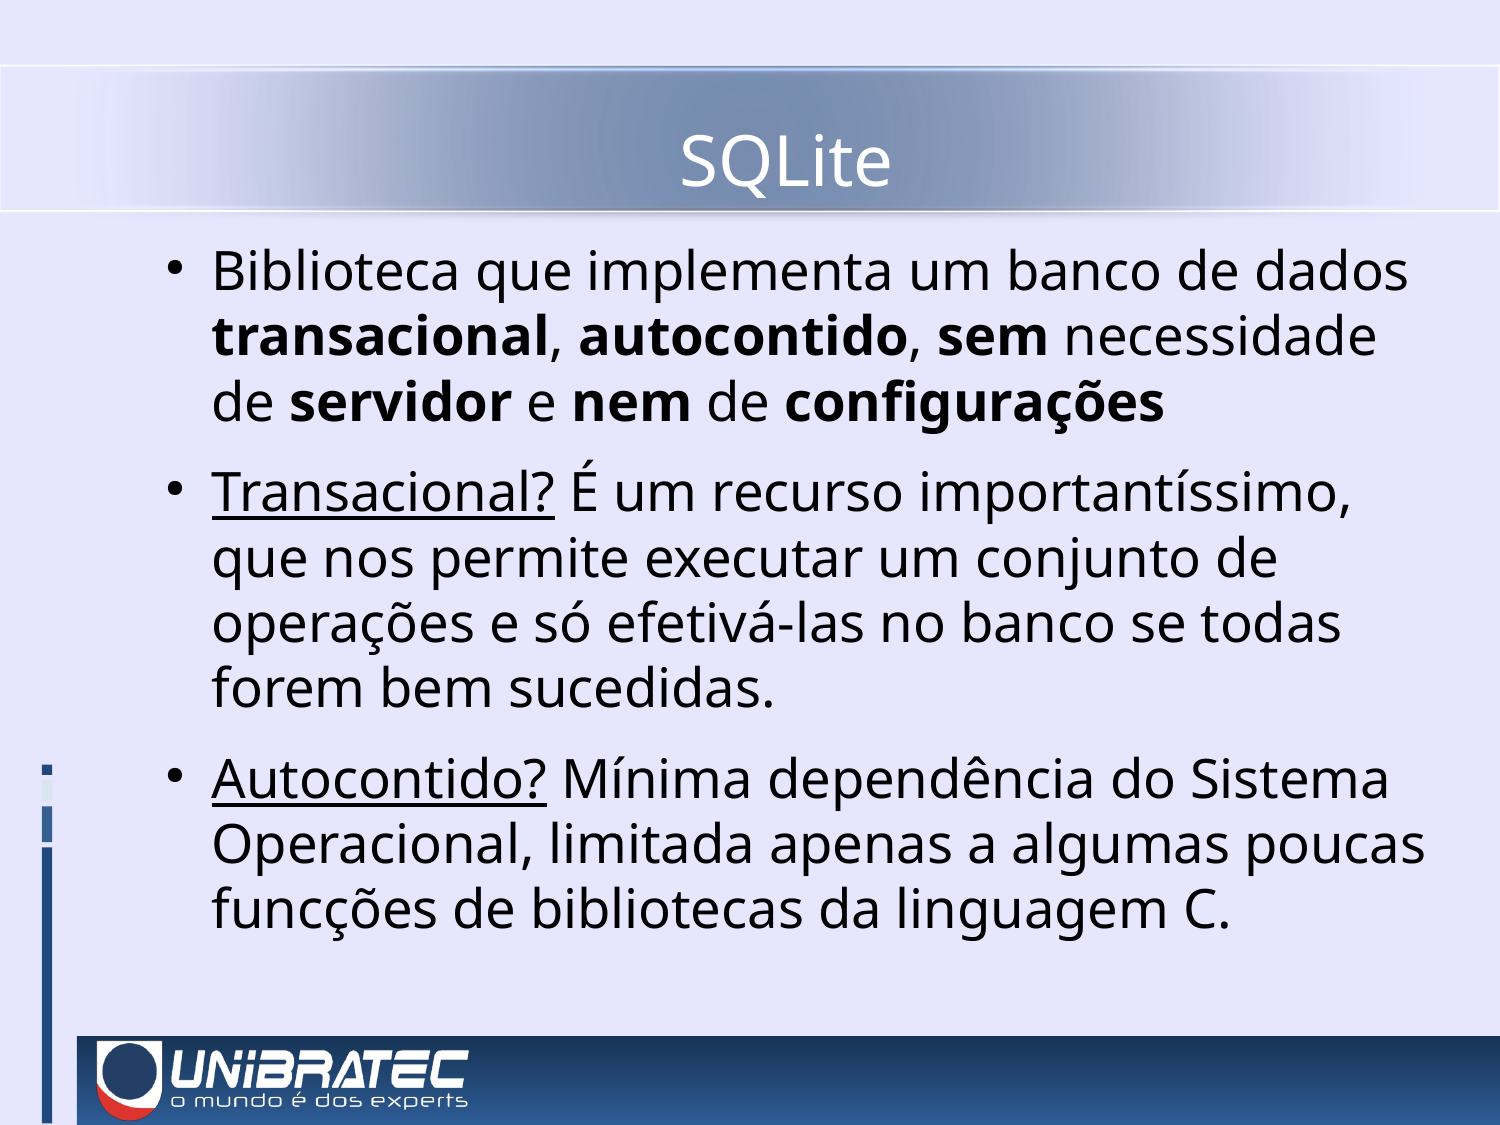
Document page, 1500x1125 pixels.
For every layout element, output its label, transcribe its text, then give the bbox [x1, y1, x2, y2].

title SQLite [150, 84, 1424, 233]
list Biblioteca que implementa um banco de dados transacional, autocontido, sem necessidade de servidor e nem de configurações Transacional? É um recurso importantíssimo, que nos permite executar um conjunto de operações e só efetivá-las no banco se todas forem bem sucedidas. Autocontido? Mínima dependência do Sistema Operacional, limitada apenas a algumas poucas funcções de bibliotecas da linguagem C. [150, 236, 1441, 1028]
picture [0, 58, 1500, 227]
picture [96, 1040, 469, 1121]
